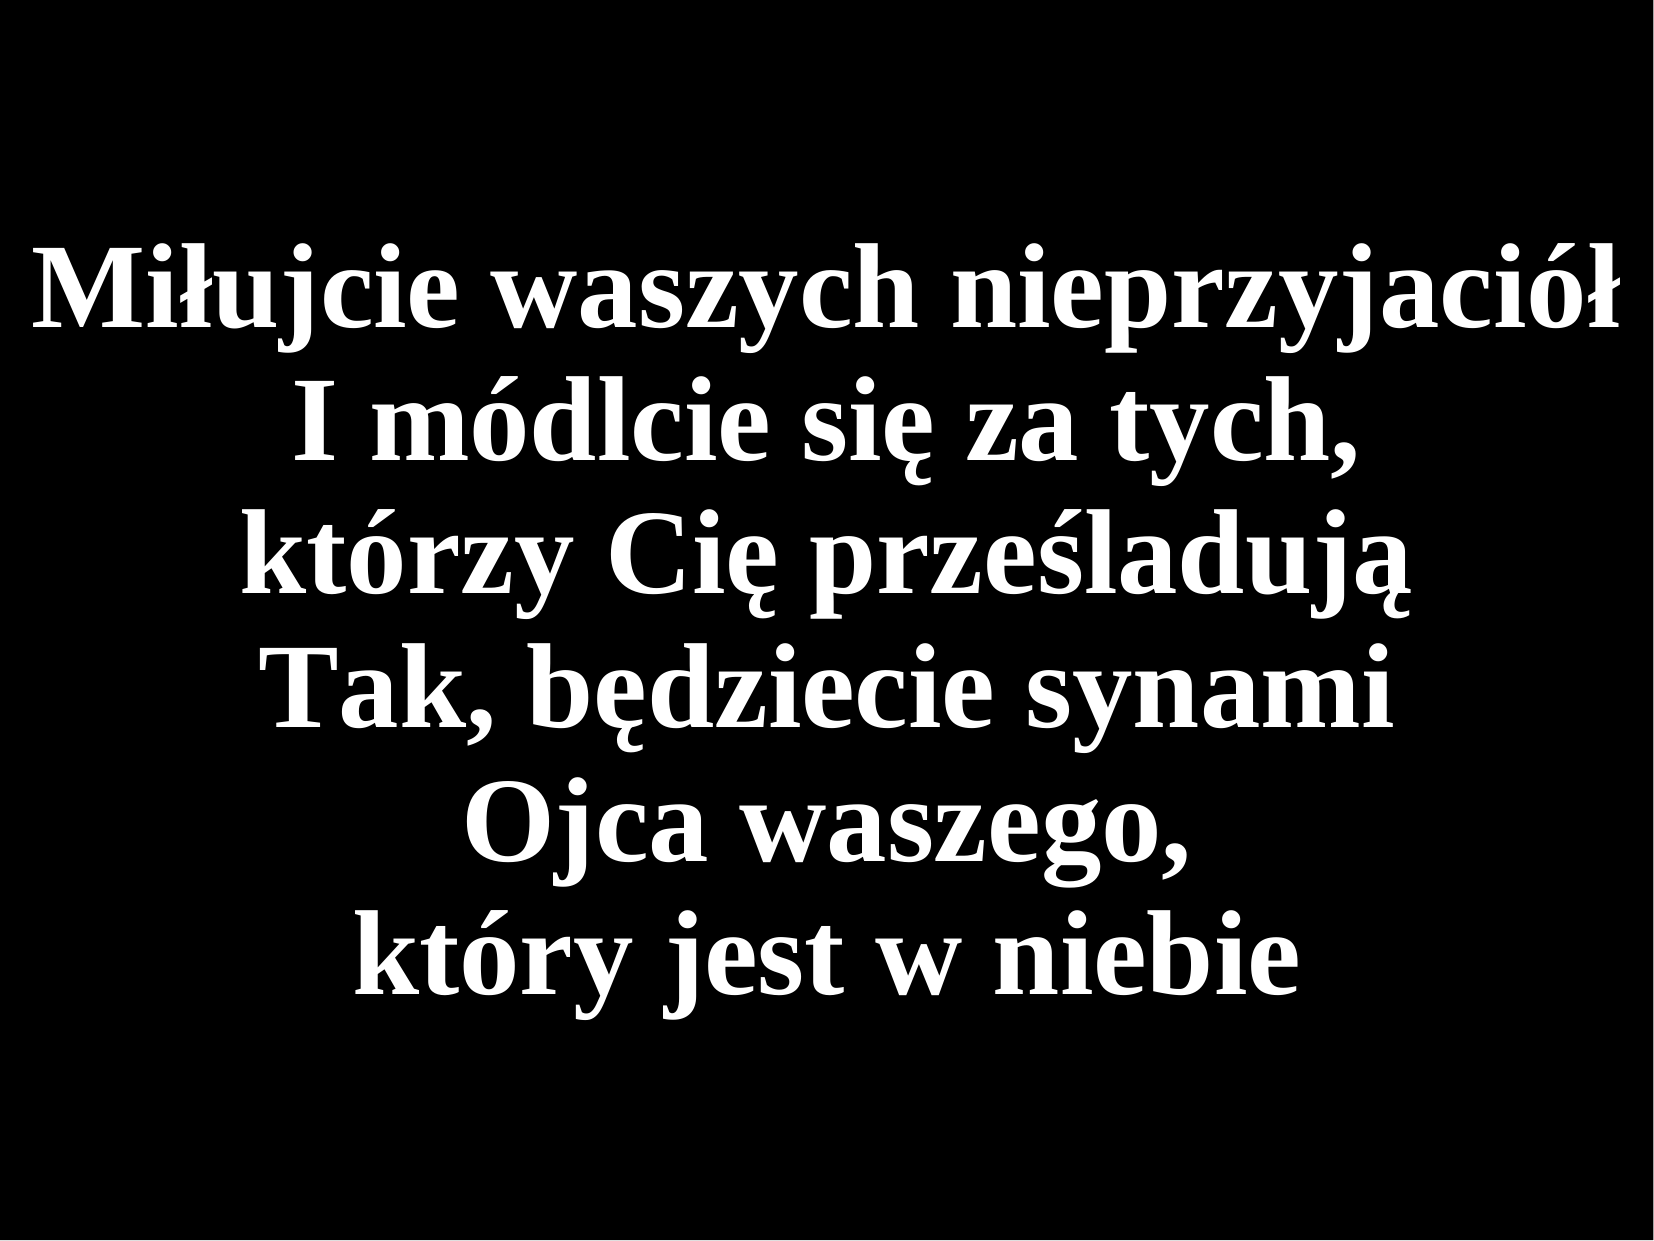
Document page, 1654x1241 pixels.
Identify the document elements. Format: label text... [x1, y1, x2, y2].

title Miłujcie waszych nieprzyjaciół I módlcie się za tych, którzy Cię prześladują Tak, będziecie synami Ojca waszego, który jest w niebie [0, 0, 1654, 1241]
